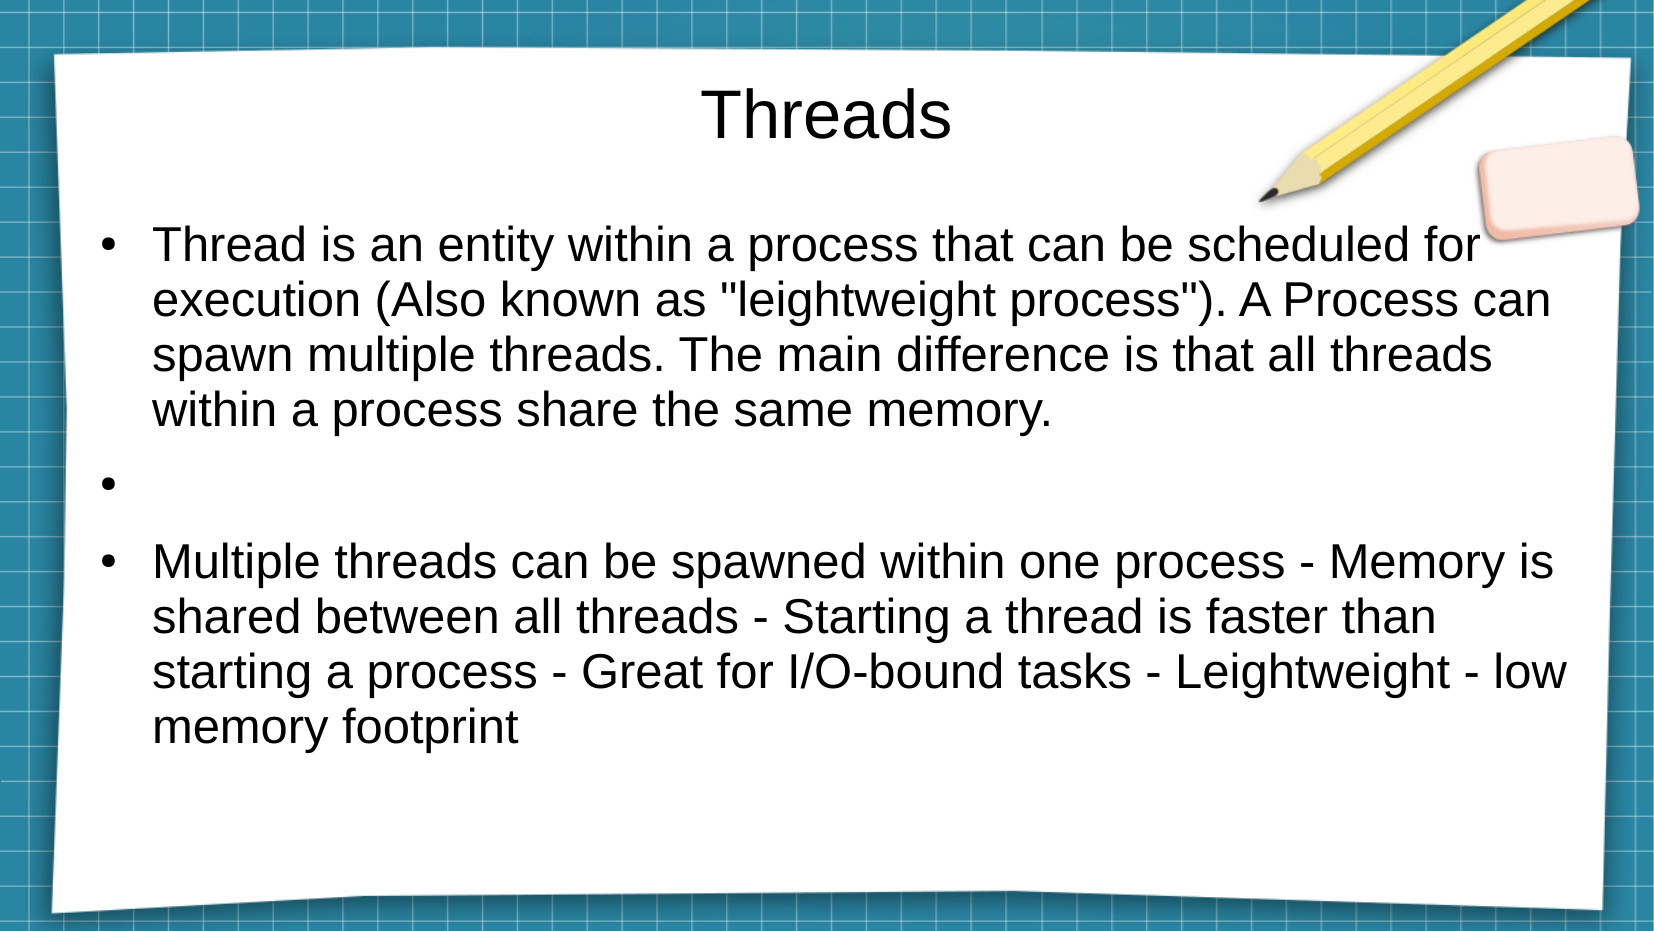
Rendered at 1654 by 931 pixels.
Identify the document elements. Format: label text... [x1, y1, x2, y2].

picture [0, 0, 1654, 931]
list Thread is an entity within a process that can be scheduled for execution (Also known as "leightweight process"). A Process can spawn multiple threads. The main difference is that all threads within a process share the same memory. Multiple threads can be spawned within one process - Memory is shared between all threads - Starting a thread is faster than starting a process - Great for I/O-bound tasks - Leightweight - low memory footprint [82, 217, 1571, 758]
title Threads [82, 37, 1571, 193]
